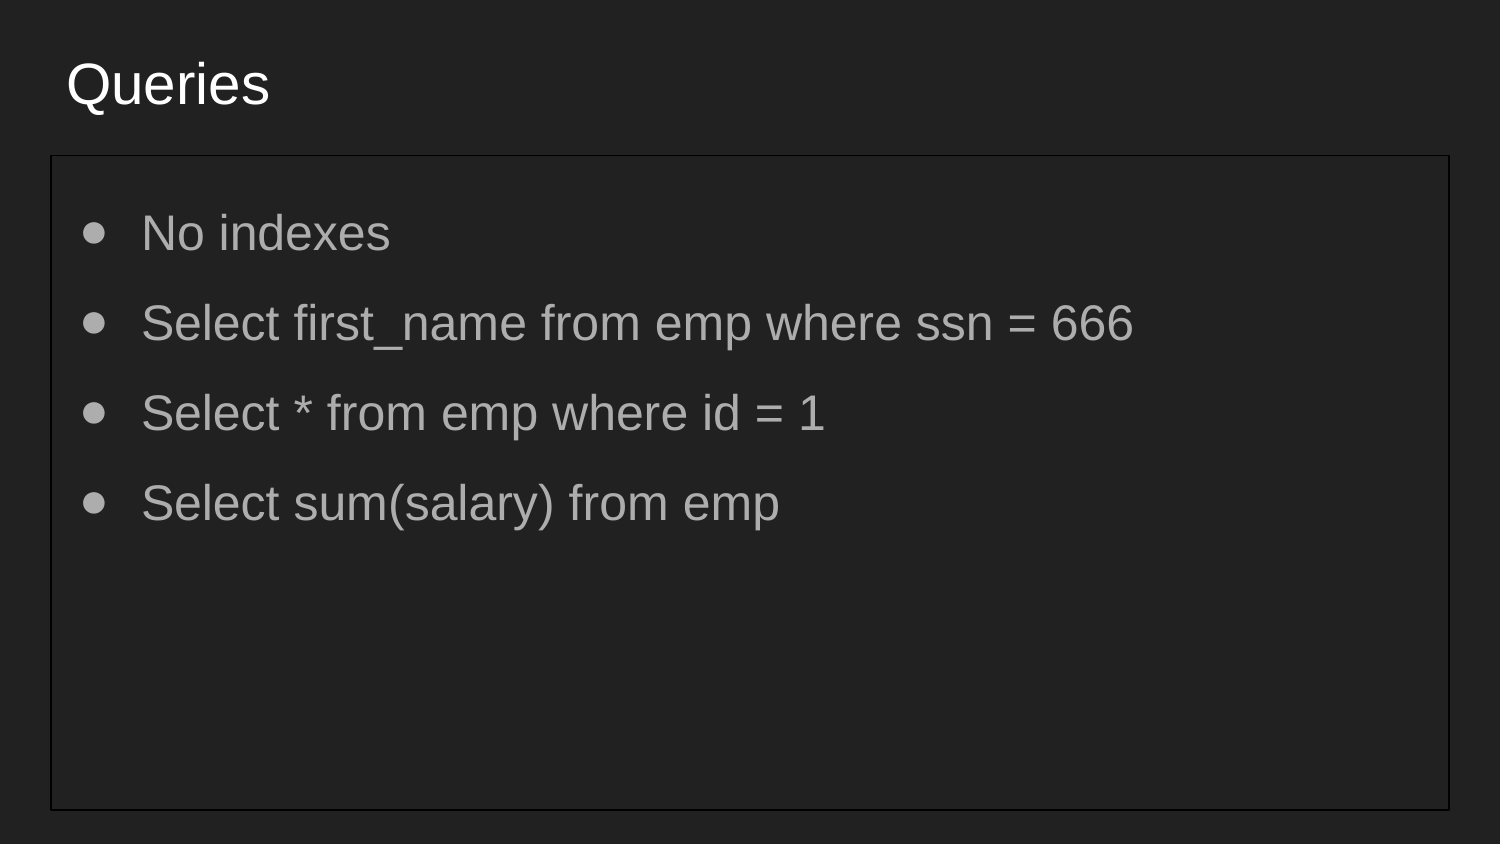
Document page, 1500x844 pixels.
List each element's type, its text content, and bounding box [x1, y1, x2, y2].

title Queries [51, 30, 1449, 125]
list No indexes Select first_name from emp where ssn = 666 Select * from emp where id = 1 Select sum(salary) from emp [51, 155, 1449, 811]
